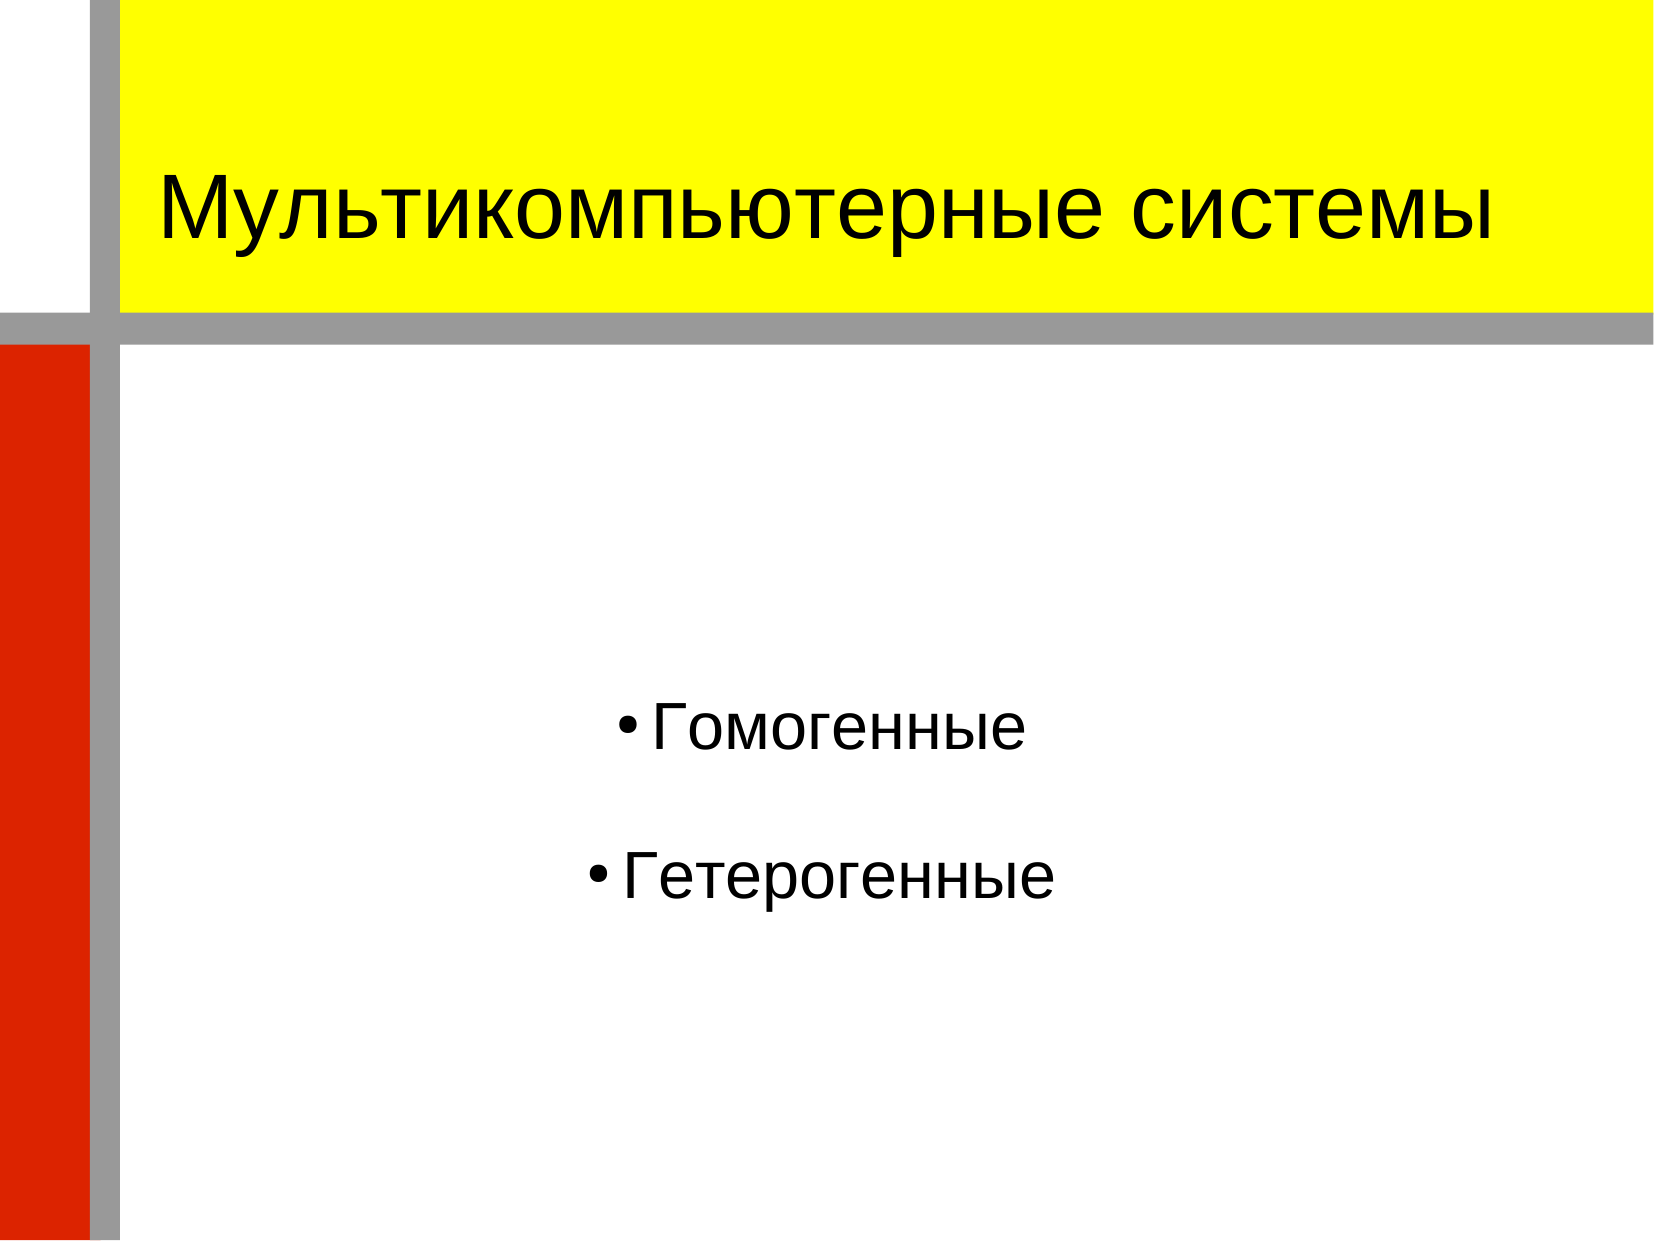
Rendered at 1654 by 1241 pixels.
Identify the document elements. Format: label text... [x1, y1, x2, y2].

title Мультикомпьютерные системы [121, 110, 1534, 303]
subtitle Гомогенные Гетерогенные [121, 399, 1534, 1203]
